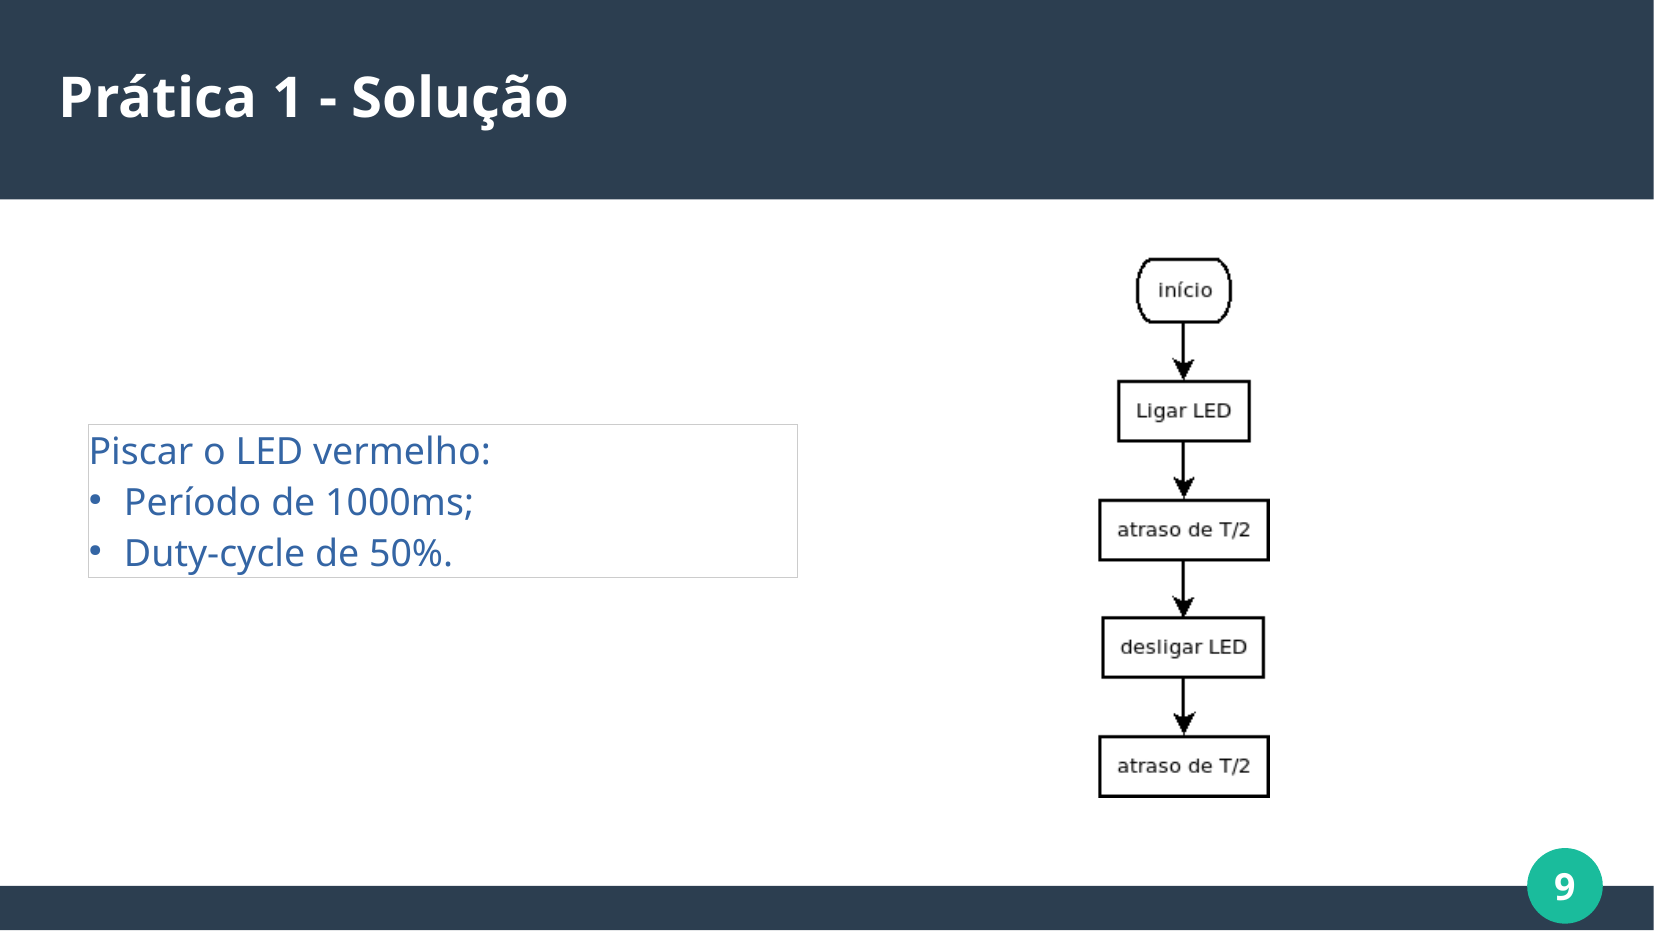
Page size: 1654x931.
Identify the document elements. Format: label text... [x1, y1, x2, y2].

title Prática 1 - Solução [59, 37, 1595, 155]
picture [1097, 255, 1270, 798]
text_box Piscar o LED vermelho: Período de 1000ms; Duty-cycle de 50%. [88, 424, 798, 556]
